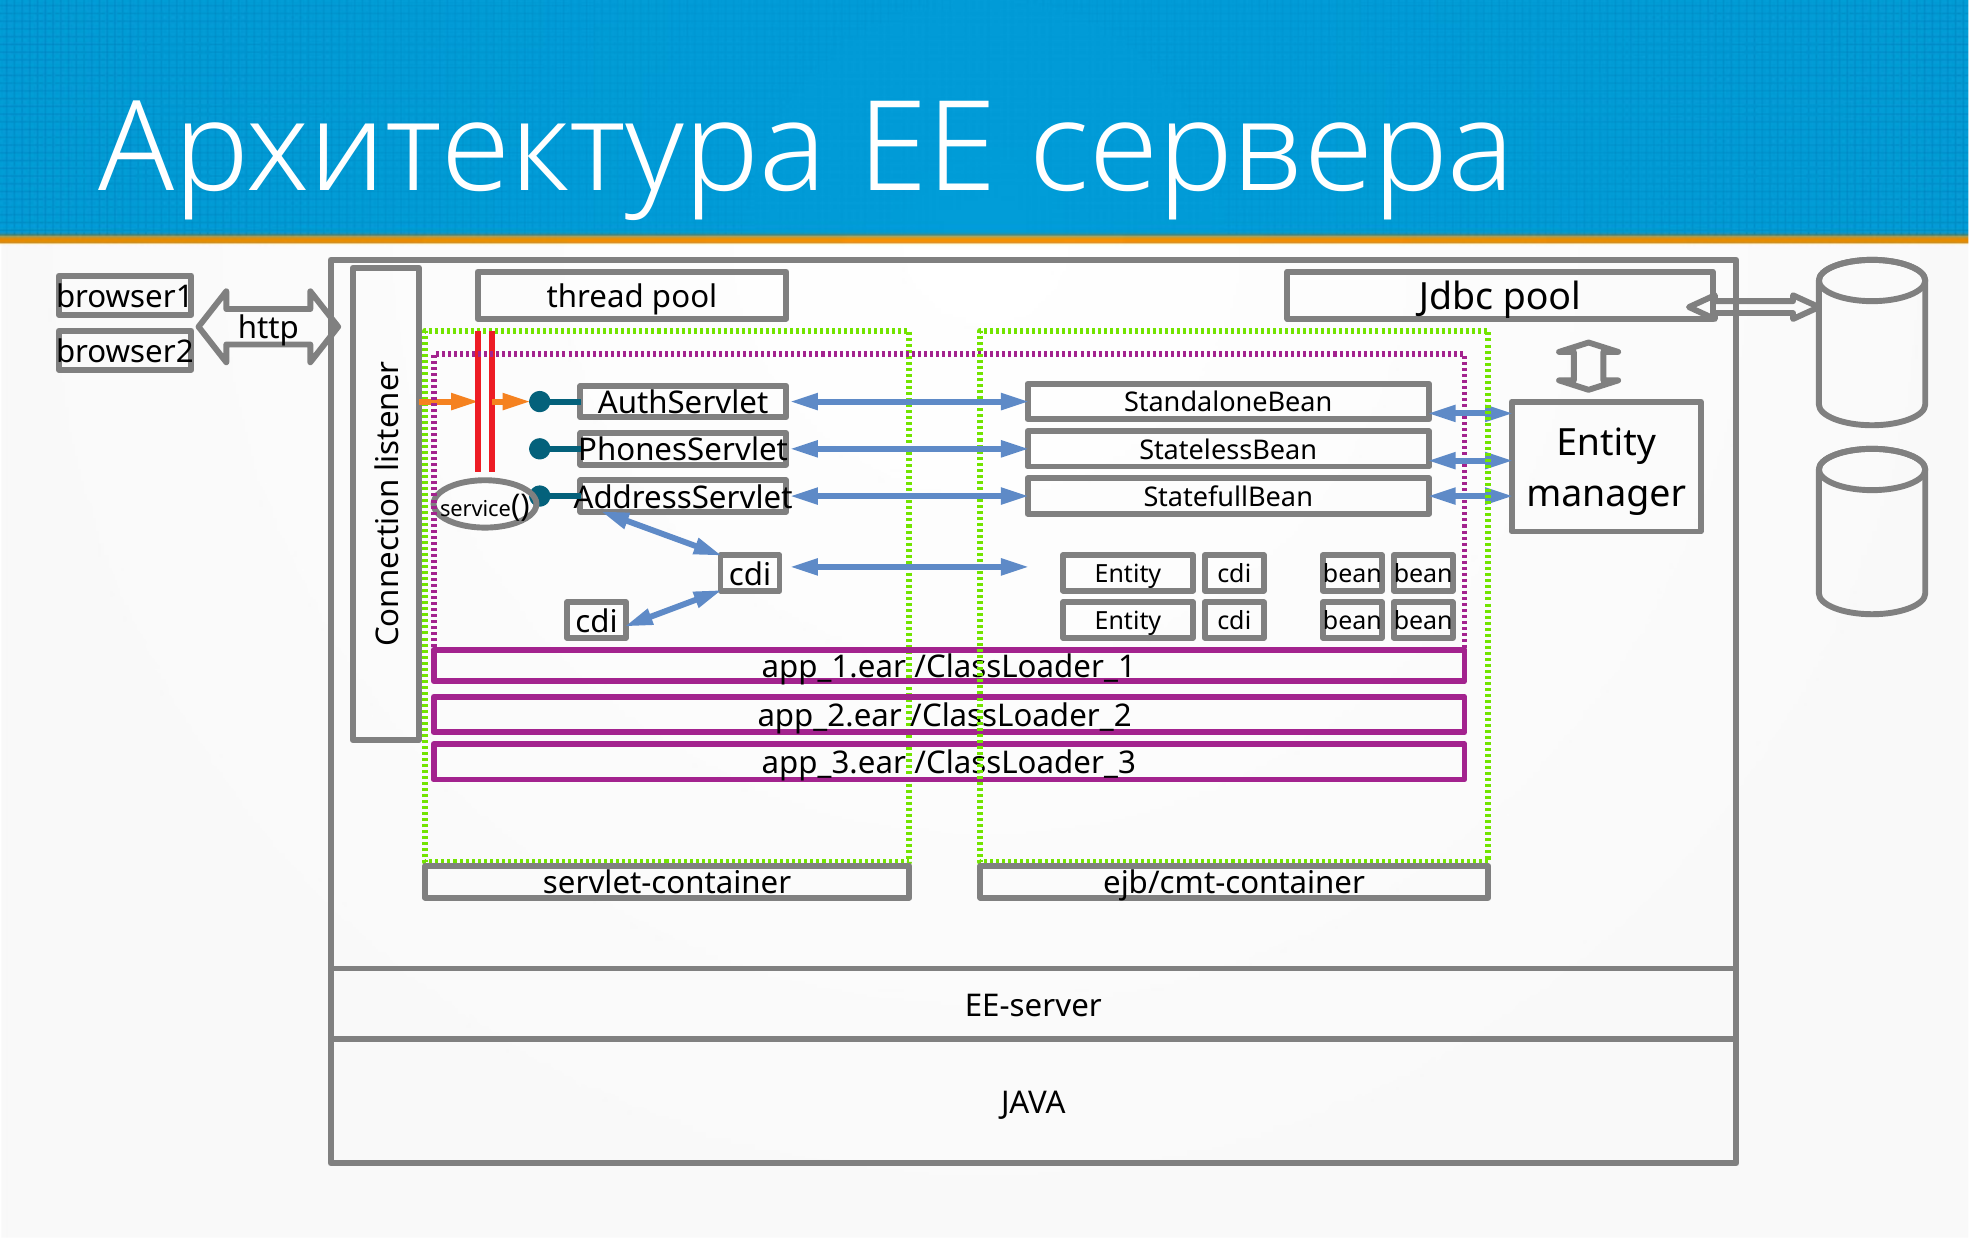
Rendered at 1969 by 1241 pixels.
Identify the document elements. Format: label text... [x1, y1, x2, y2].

text_box AuthServlet [580, 385, 787, 418]
picture [0, 233, 1969, 1241]
text_box JAVA [330, 1040, 1737, 1164]
text_box StandaloneBean [1027, 383, 1430, 420]
text_box browser1 [58, 275, 192, 316]
text_box bean [1322, 602, 1382, 638]
text_box servlet-container [425, 866, 910, 898]
text_box Entity [1062, 602, 1193, 638]
text_box StatefullBean [1027, 478, 1430, 514]
text_box app_1.ear /ClassLoader_1 [433, 649, 1465, 682]
text_box Entity [1062, 555, 1193, 591]
text_box cdi [1204, 602, 1264, 638]
text_box cdi [720, 555, 780, 591]
text_box browser2 [58, 330, 192, 371]
text_box AddressServlet [580, 480, 787, 512]
text_box service() [433, 480, 537, 528]
text_box EE-server [330, 968, 1737, 1040]
text_box bean [1393, 602, 1453, 638]
text_box cdi [1204, 555, 1264, 591]
text_box bean [1322, 555, 1382, 591]
text_box http [284, 323, 294, 336]
text_box StatelessBean [1027, 431, 1430, 467]
text_box Jdbc pool [1287, 271, 1713, 319]
text_box app_2.ear /ClassLoader_2 [433, 696, 1465, 733]
text_box PhonesServlet [580, 433, 787, 465]
text_box ejb/cmt-container [980, 866, 1489, 898]
text_box thread pool [477, 271, 787, 319]
text_box cdi [566, 602, 626, 638]
text_box app_3.ear /ClassLoader_3 [433, 744, 1465, 780]
text_box bean [1393, 555, 1453, 591]
title Архитектура EE сервера [98, 19, 1870, 227]
text_box Entity manager [1511, 401, 1701, 532]
text_box http [198, 291, 328, 363]
text_box Connection listener [352, 267, 419, 741]
